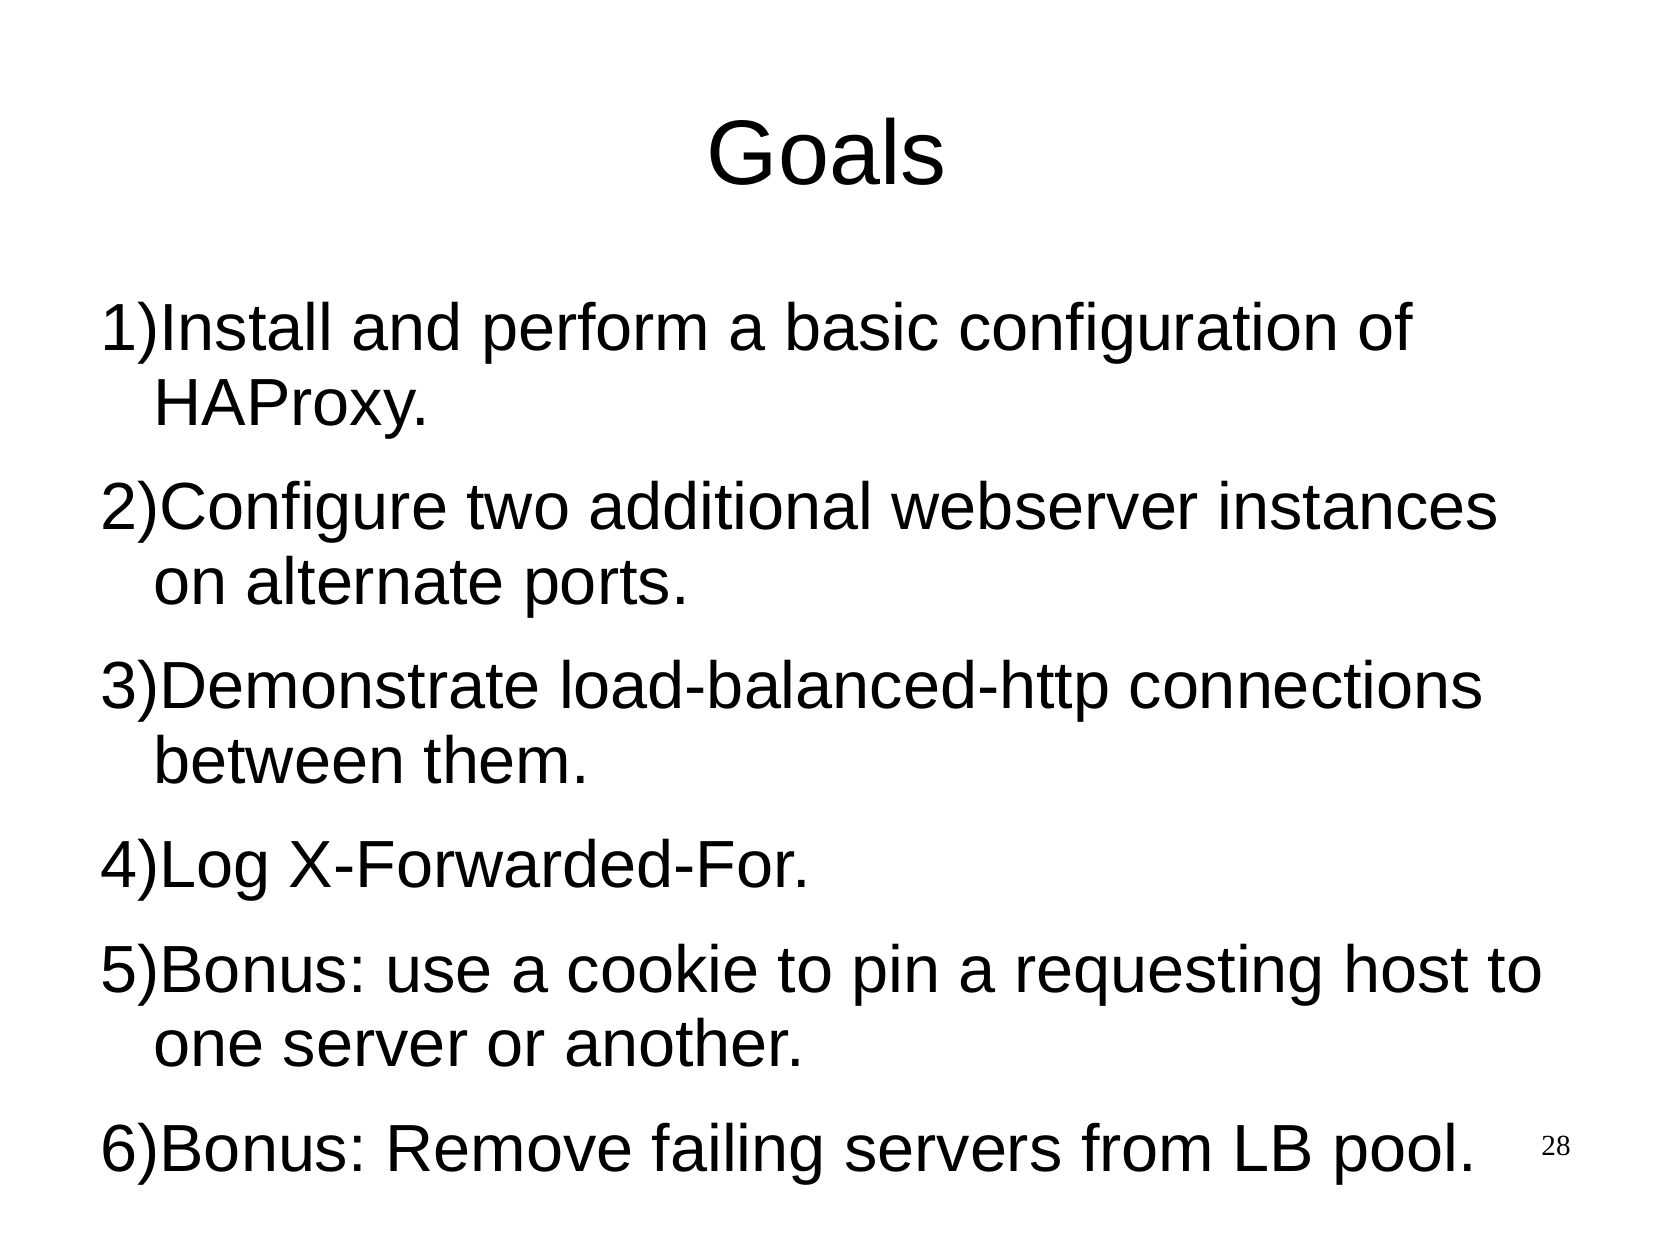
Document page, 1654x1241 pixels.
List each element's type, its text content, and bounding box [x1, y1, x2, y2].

title Goals [82, 49, 1571, 257]
list Install and perform a basic configuration of HAProxy. Configure two additional webserver instances on alternate ports. Demonstrate load-balanced-http connections between them. Log X-Forwarded-For. Bonus: use a cookie to pin a requesting host to one server or another. Bonus: Remove failing servers from LB pool. [82, 290, 1571, 1184]
